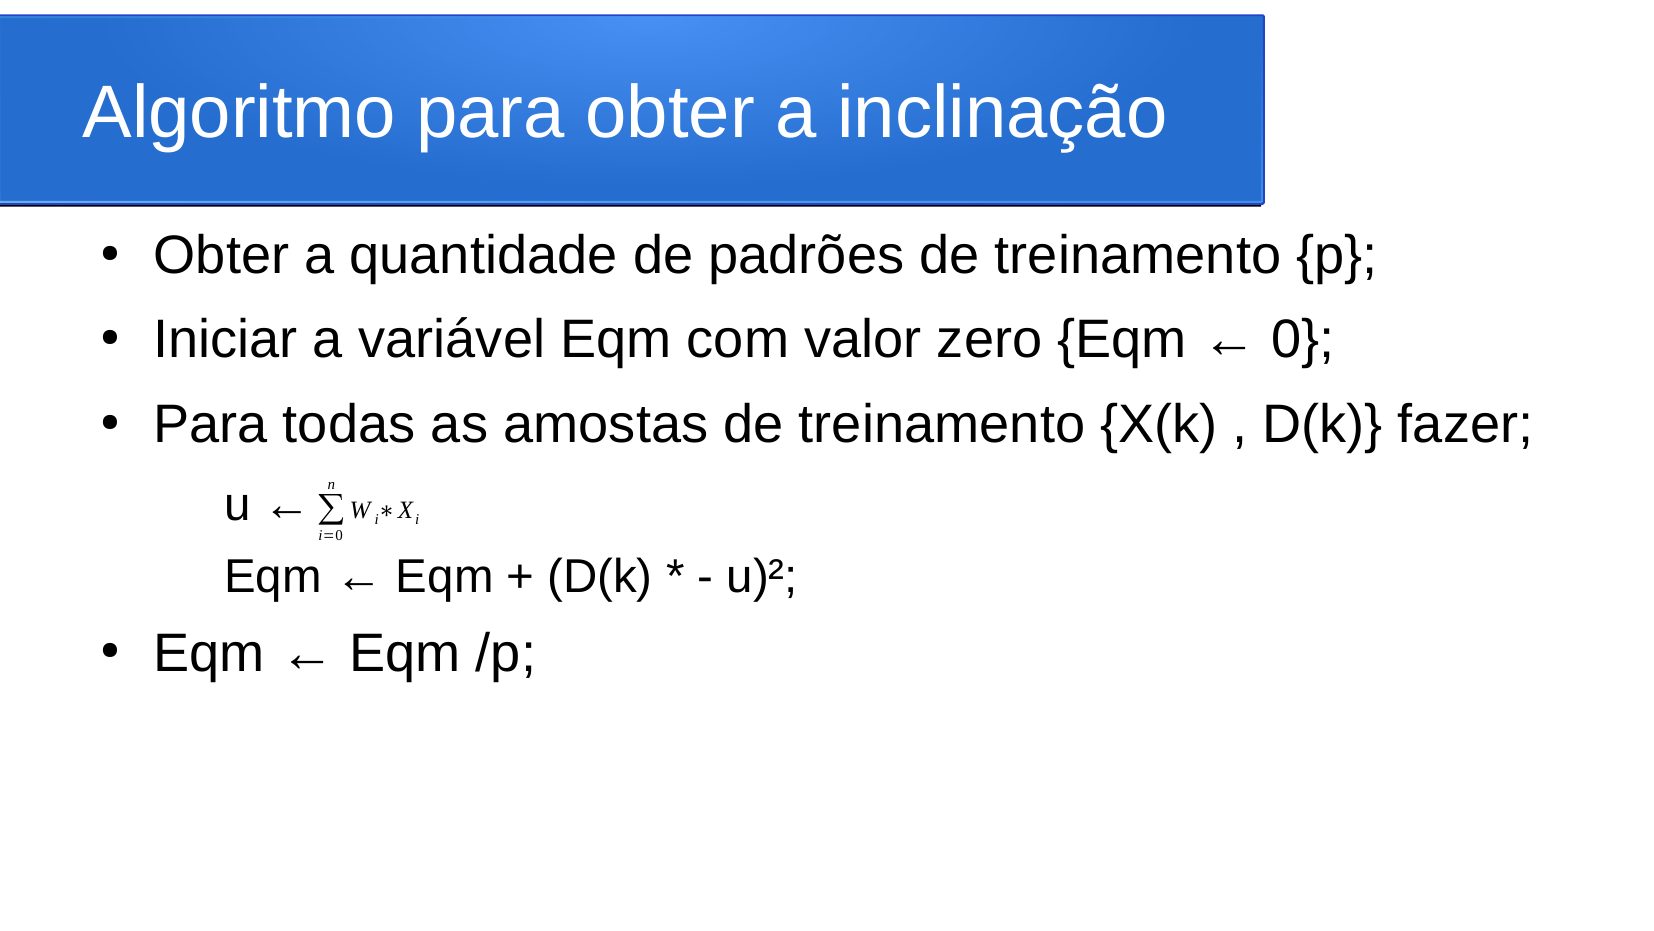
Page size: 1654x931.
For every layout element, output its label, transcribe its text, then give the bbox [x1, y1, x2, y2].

list Obter a quantidade de padrões de treinamento {p}; Iniciar a variável Eqm com valor zero {Eqm ← 0}; Para todas as amostas de treinamento {X(k) , D(k)} fazer; u ← Eqm ← Eqm + (D(k) * - u)²; Eqm ← Eqm /p; [82, 224, 1571, 764]
chart [766, 435, 885, 526]
title Algoritmo para obter a inclinação [82, 35, 1235, 189]
chart [310, 475, 426, 544]
